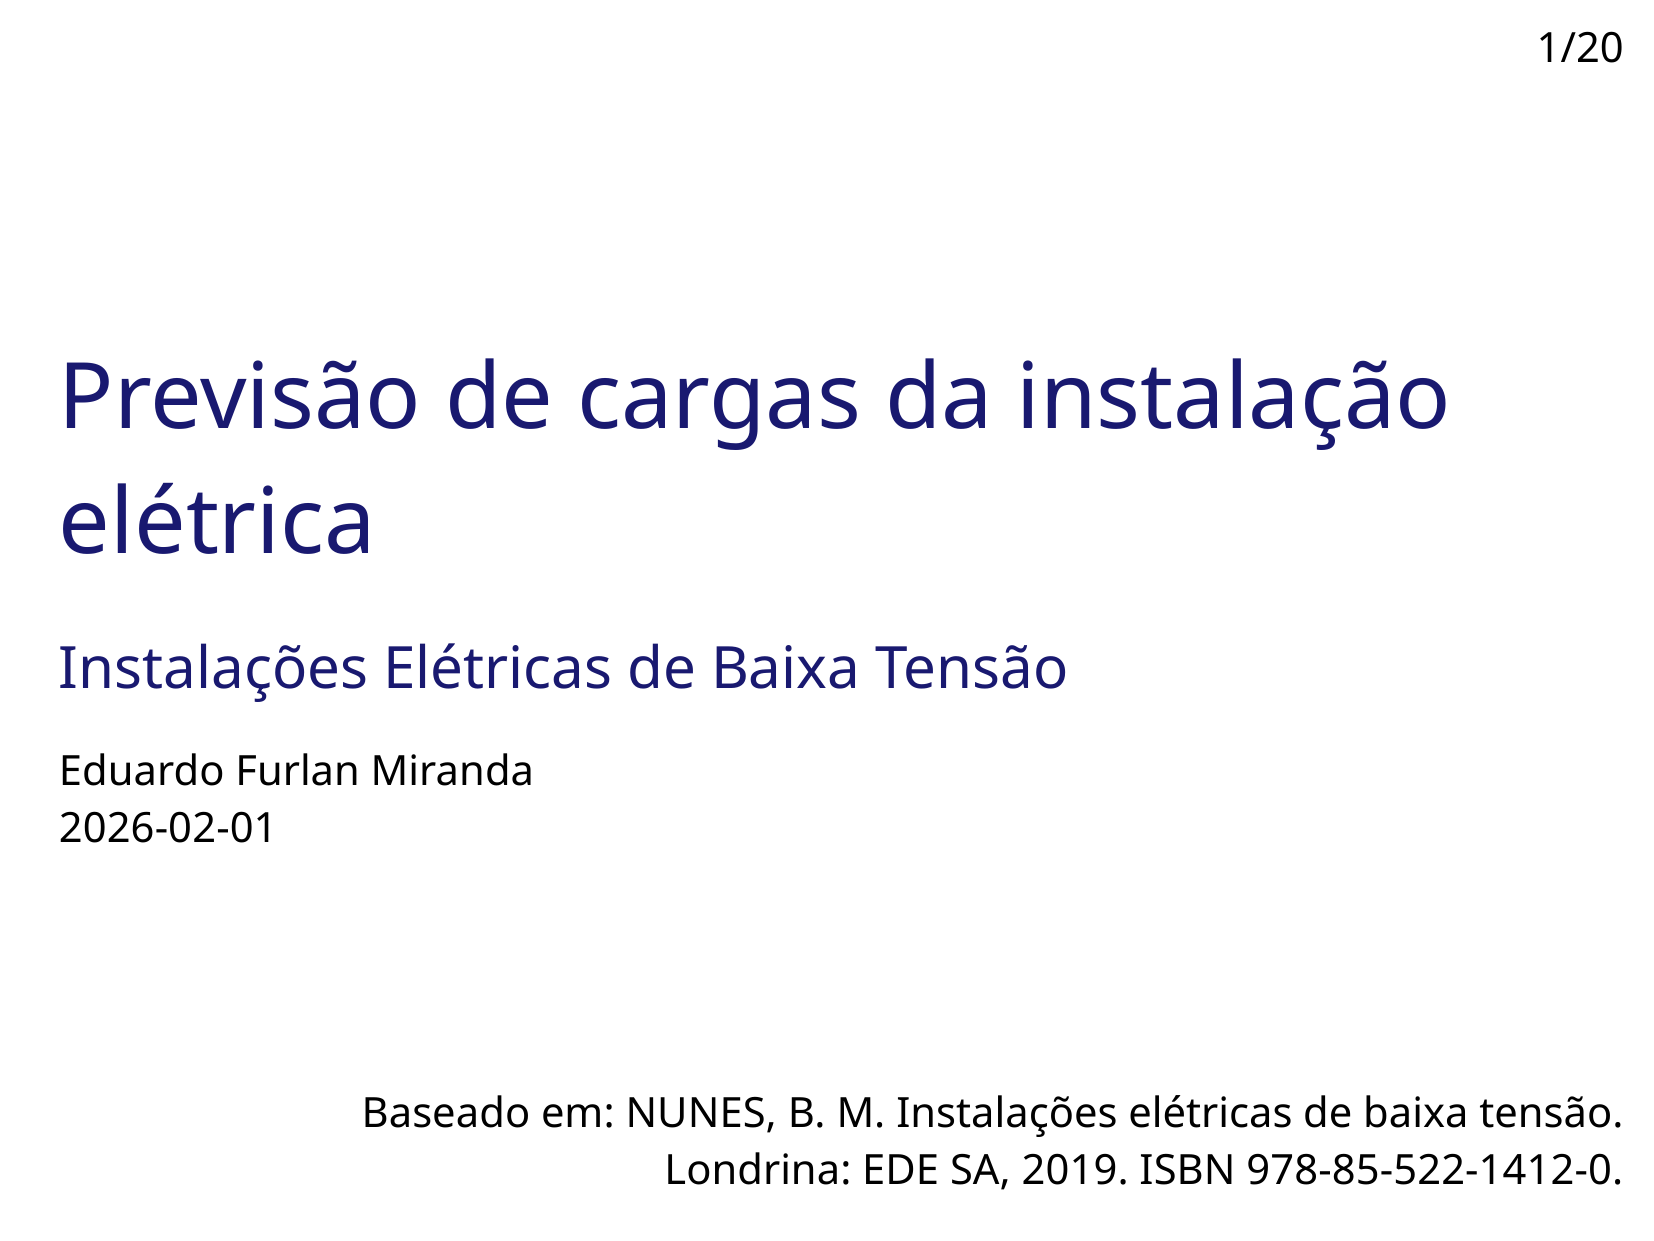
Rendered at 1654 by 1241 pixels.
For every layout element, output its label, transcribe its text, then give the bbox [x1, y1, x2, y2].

title Previsão de cargas da instalação elétrica [59, 330, 1625, 581]
list Instalações Elétricas de Baixa Tensão Eduardo Furlan Miranda 2026-02-01 Baseado em: NUNES, B. M. Instalações elétricas de baixa tensão. Londrina: EDE SA, 2019. ISBN 978-85-522-1412-0. [59, 625, 1625, 1217]
